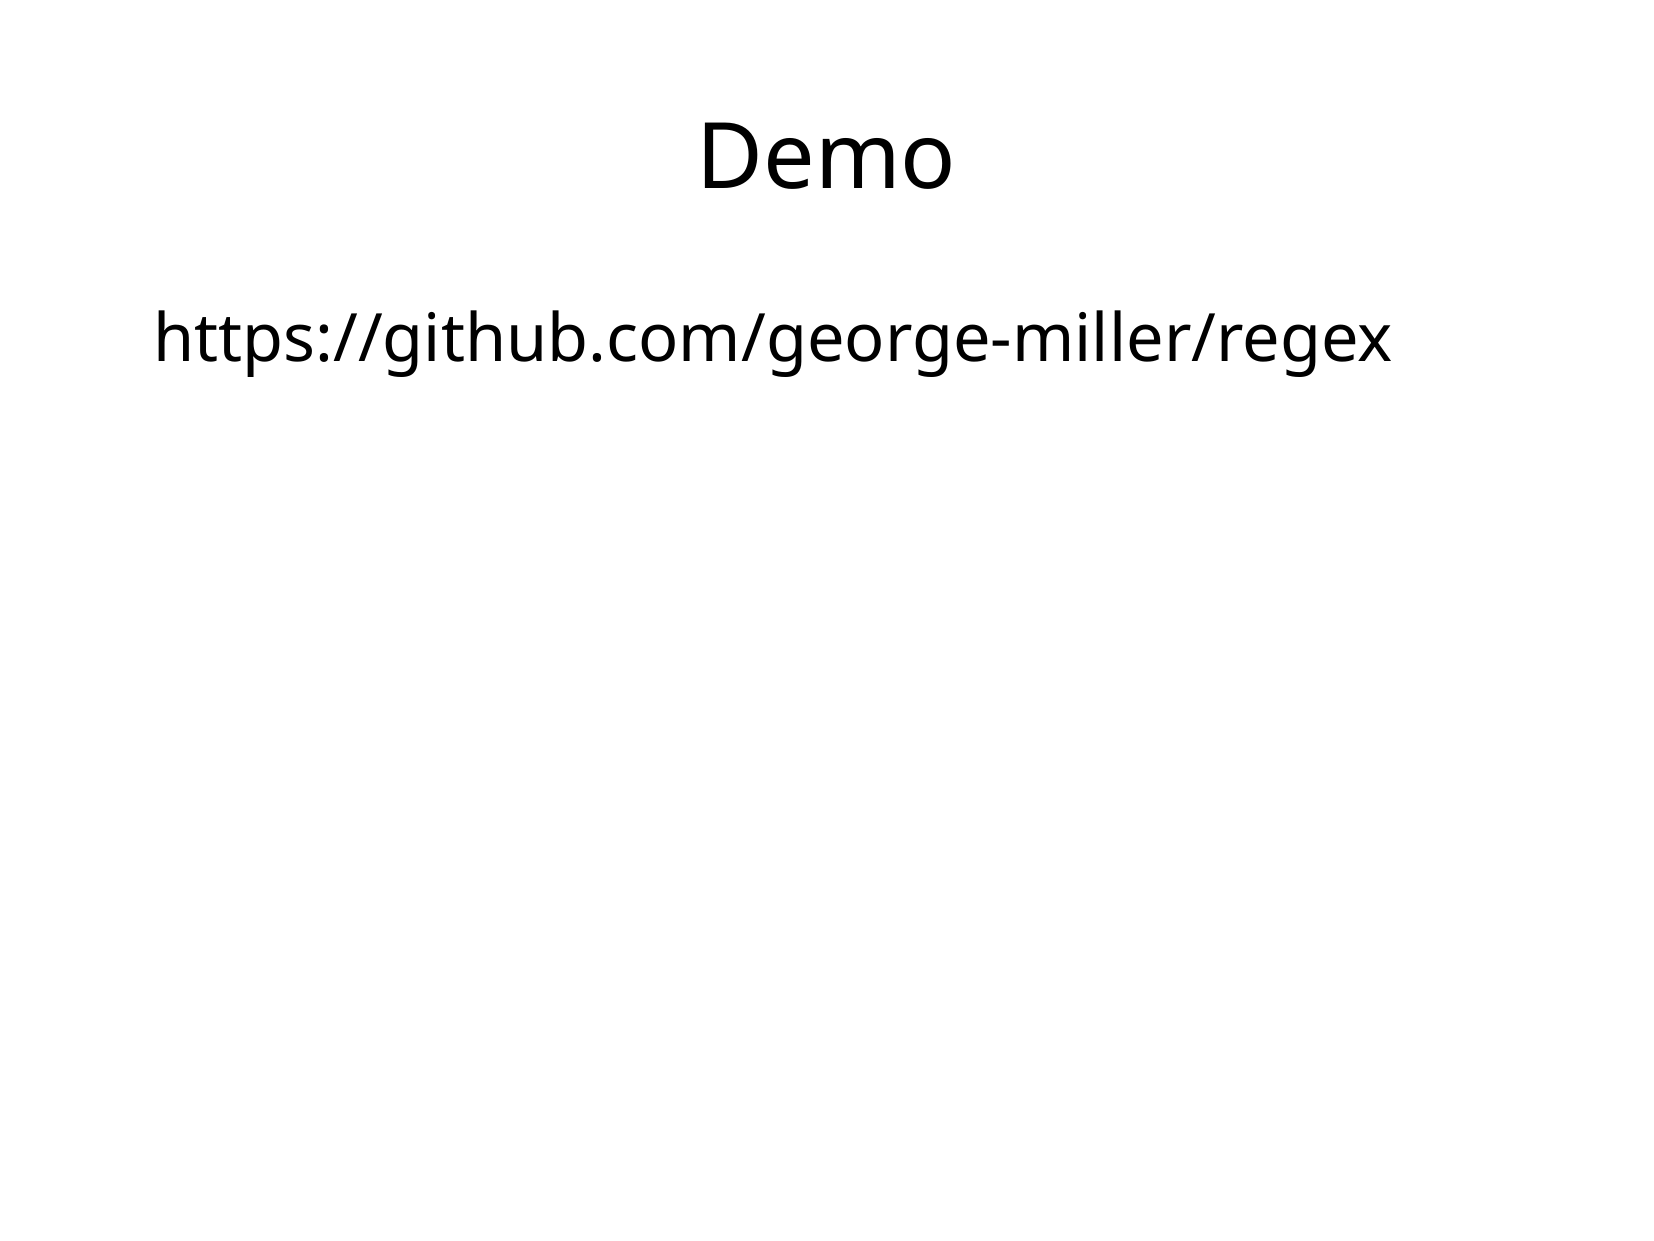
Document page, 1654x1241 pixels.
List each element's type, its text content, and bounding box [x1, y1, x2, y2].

list https://github.com/george-miller/regex [82, 290, 1571, 1010]
title Demo [82, 49, 1571, 257]
